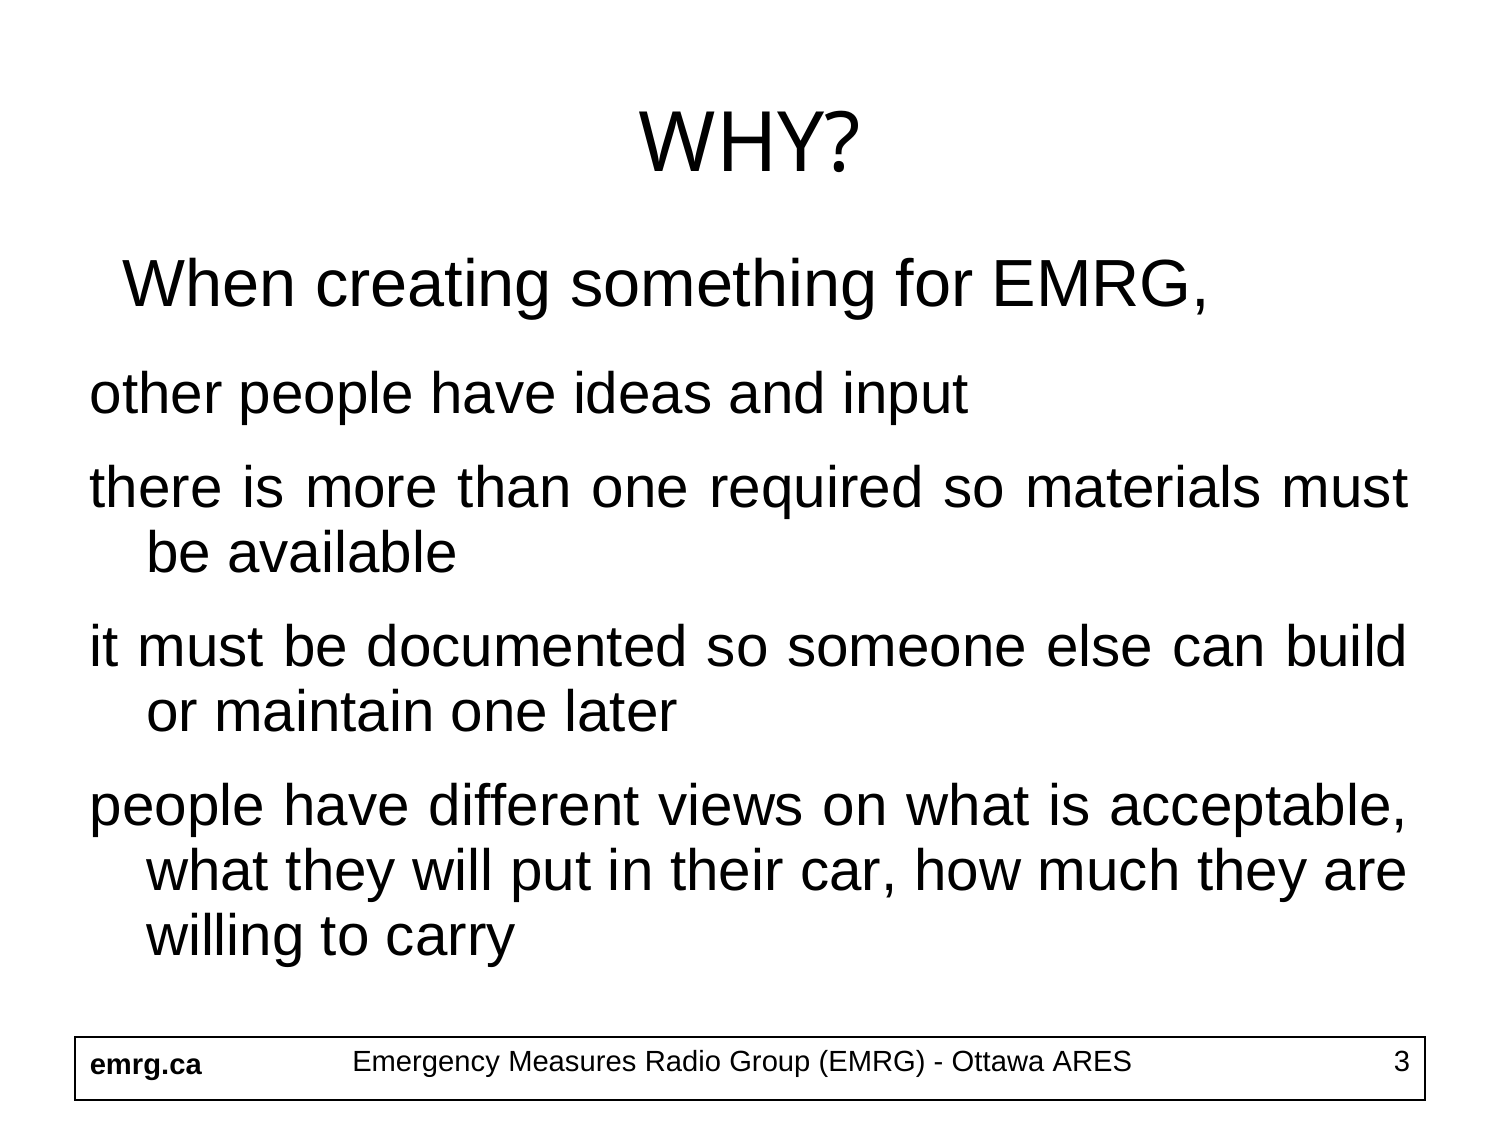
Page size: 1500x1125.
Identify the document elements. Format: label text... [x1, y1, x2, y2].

title WHY? [75, 45, 1426, 233]
text_box When creating something for EMRG, [108, 232, 1346, 328]
list other people have ideas and input there is more than one required so materials must be available it must be documented so someone else can build or maintain one later people have different views on what is acceptable, what they will put in their car, how much they are willing to carry [75, 352, 1426, 1027]
